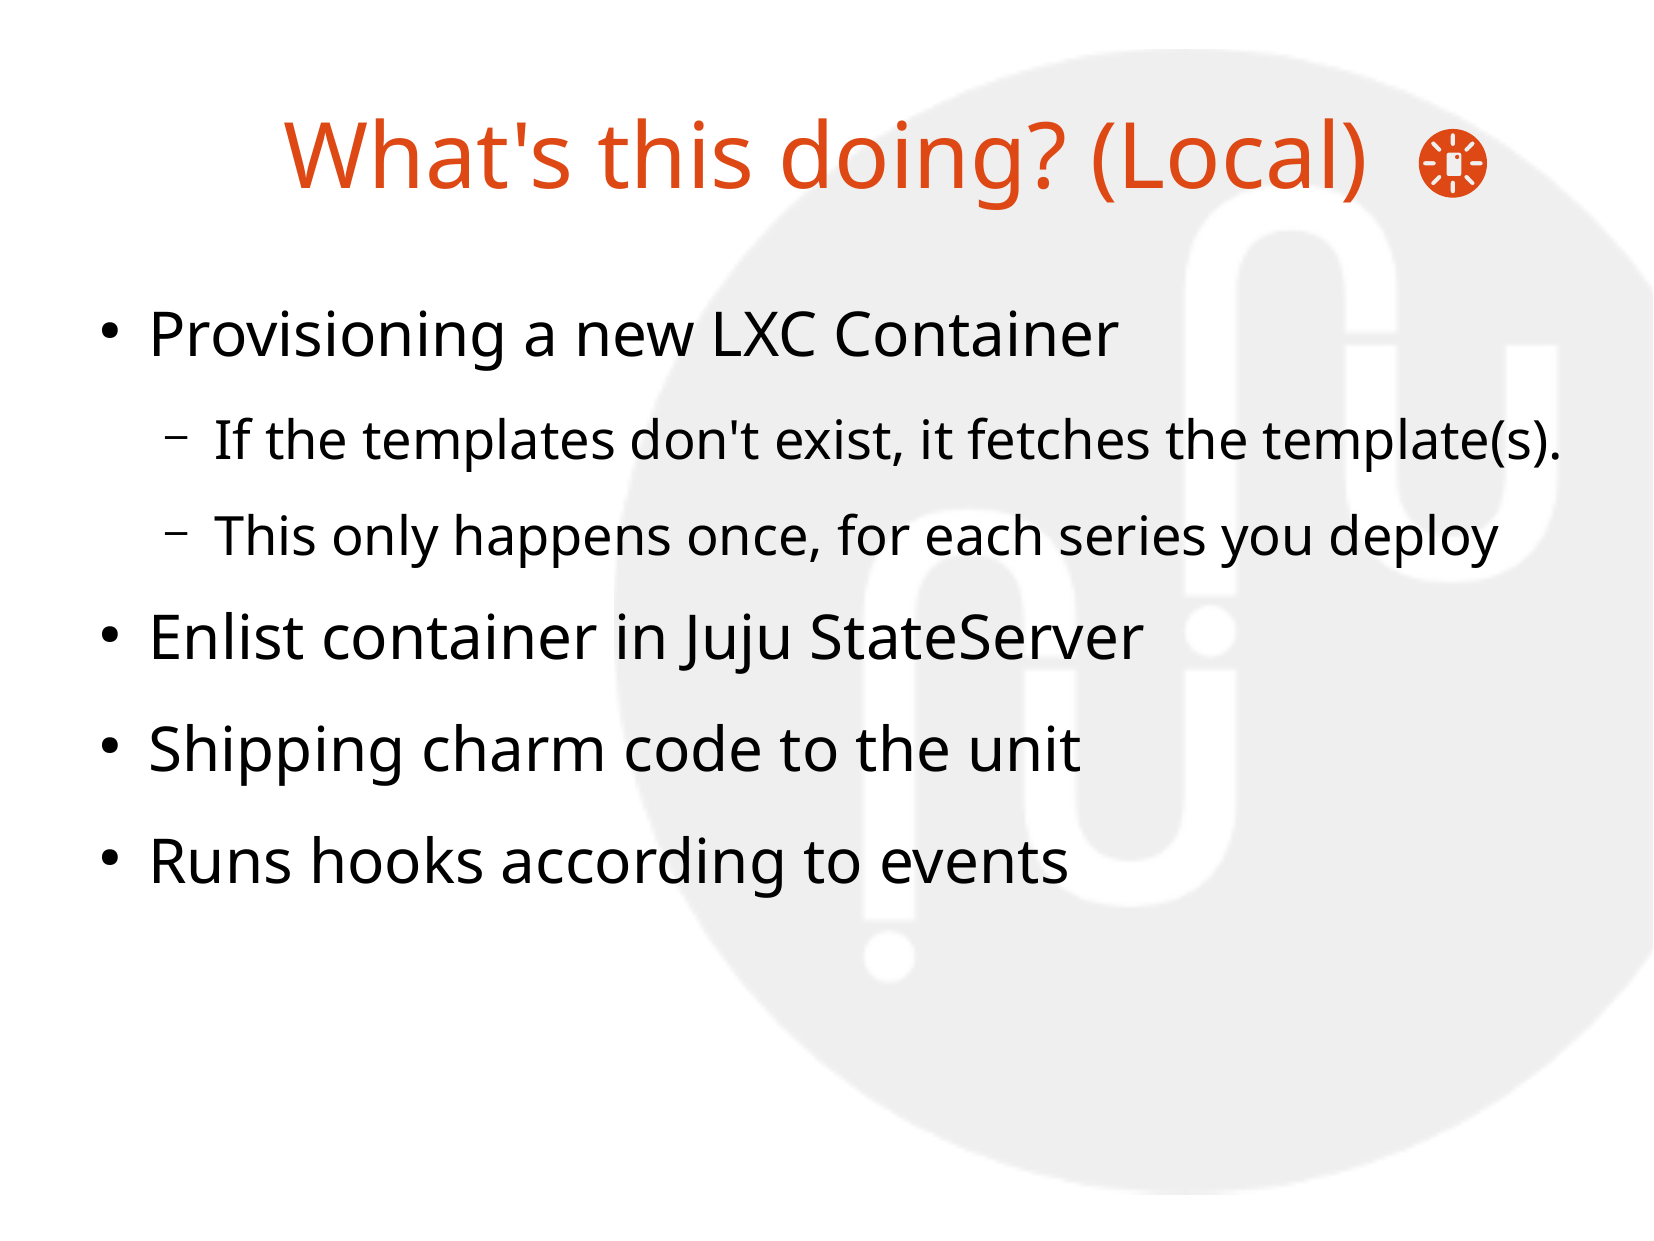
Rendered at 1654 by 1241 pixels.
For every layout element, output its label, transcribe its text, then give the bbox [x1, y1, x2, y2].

picture [1410, 120, 1496, 207]
picture [614, 49, 1654, 1195]
title What's this doing? (Local) [82, 49, 1571, 257]
list Provisioning a new LXC Container If the templates don't exist, it fetches the template(s). This only happens once, for each series you deploy Enlist container in Juju StateServer Shipping charm code to the unit Runs hooks according to events [82, 290, 1571, 1010]
